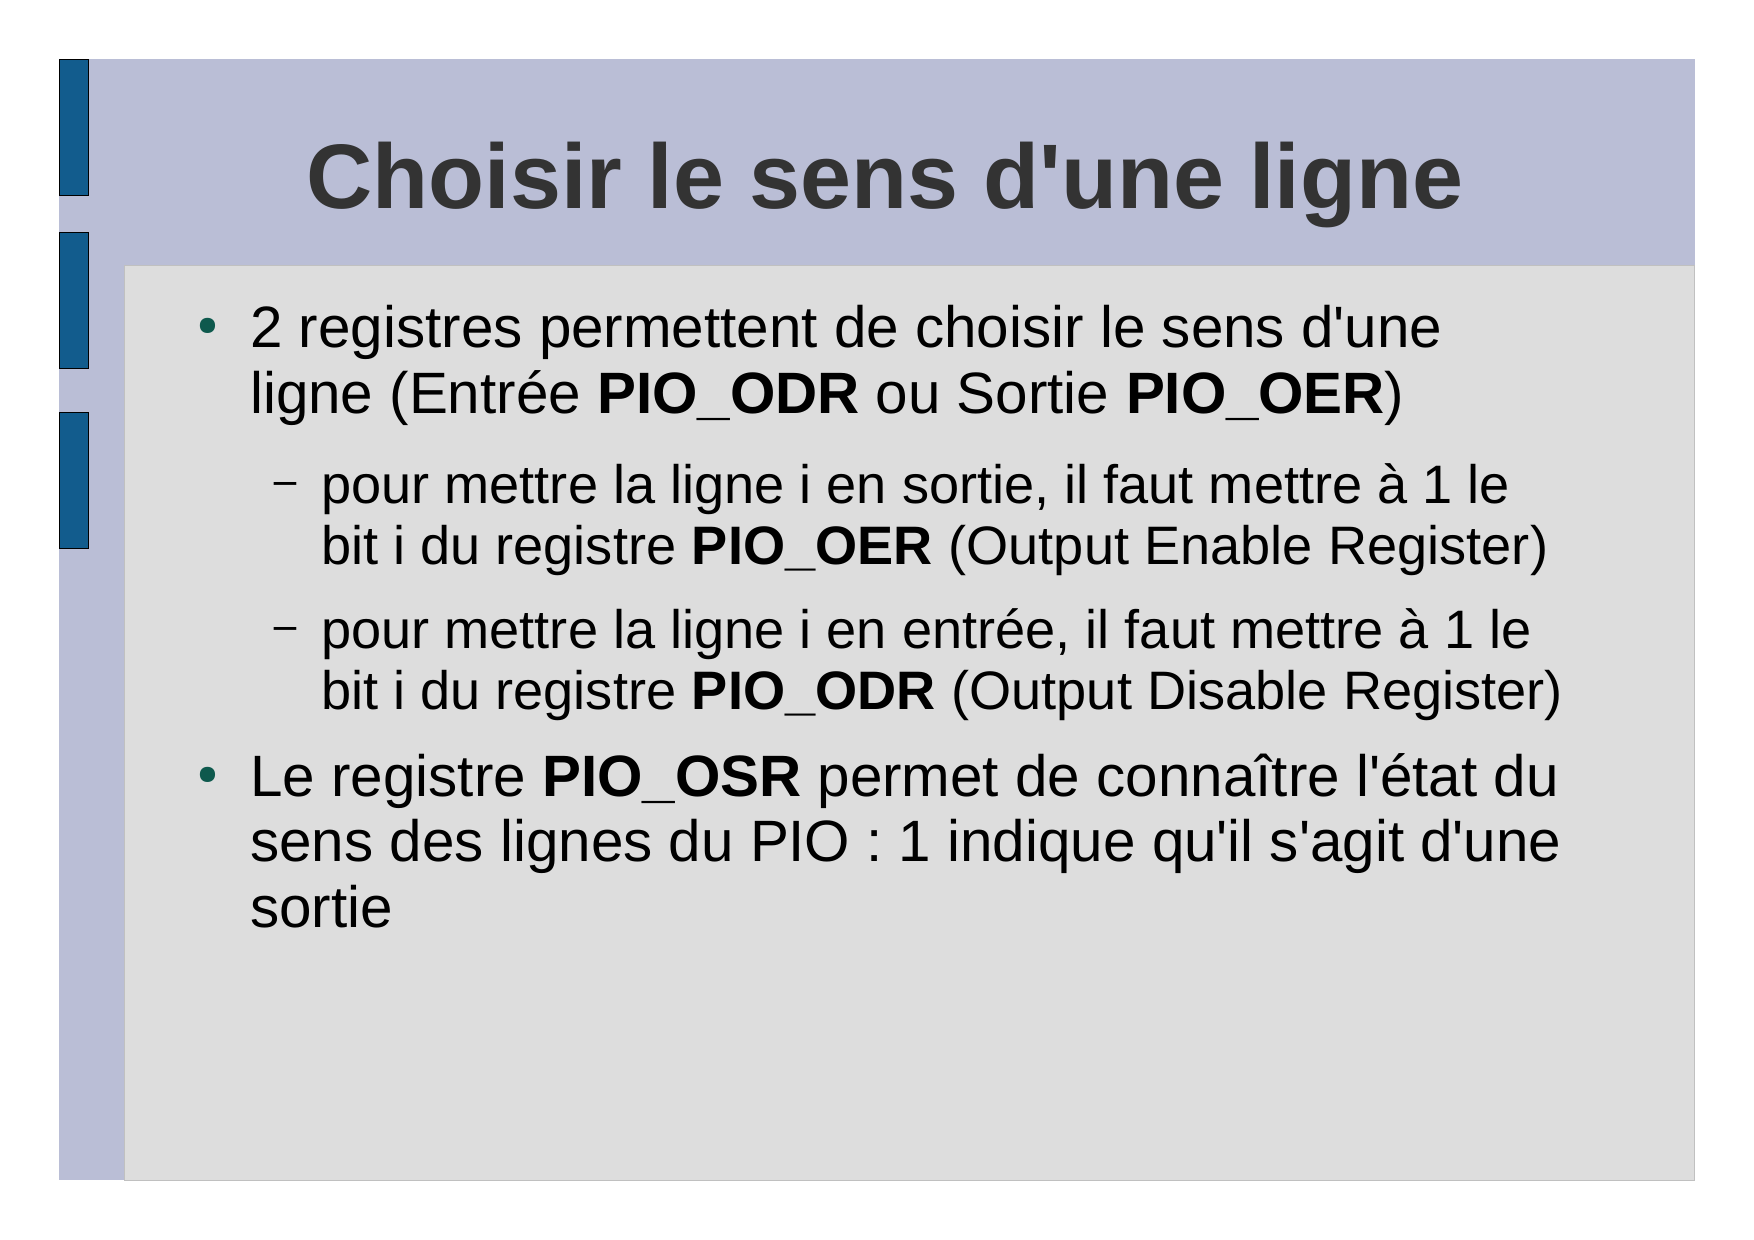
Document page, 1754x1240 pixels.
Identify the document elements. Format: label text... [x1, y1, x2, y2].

list 2 registres permettent de choisir le sens d'une ligne (Entrée PIO_ODR ou Sortie PIO_OER) pour mettre la ligne i en sortie, il faut mettre à 1 le bit i du registre PIO_OER (Output Enable Register) pour mettre la ligne i en entrée, il faut mettre à 1 le bit i du registre PIO_ODR (Output Disable Register) Le registre PIO_OSR permet de connaître l'état du sens des lignes du PIO : 1 indique qu'il s'agit d'une sortie [179, 295, 1577, 1093]
title Choisir le sens d'une ligne [118, 88, 1654, 266]
